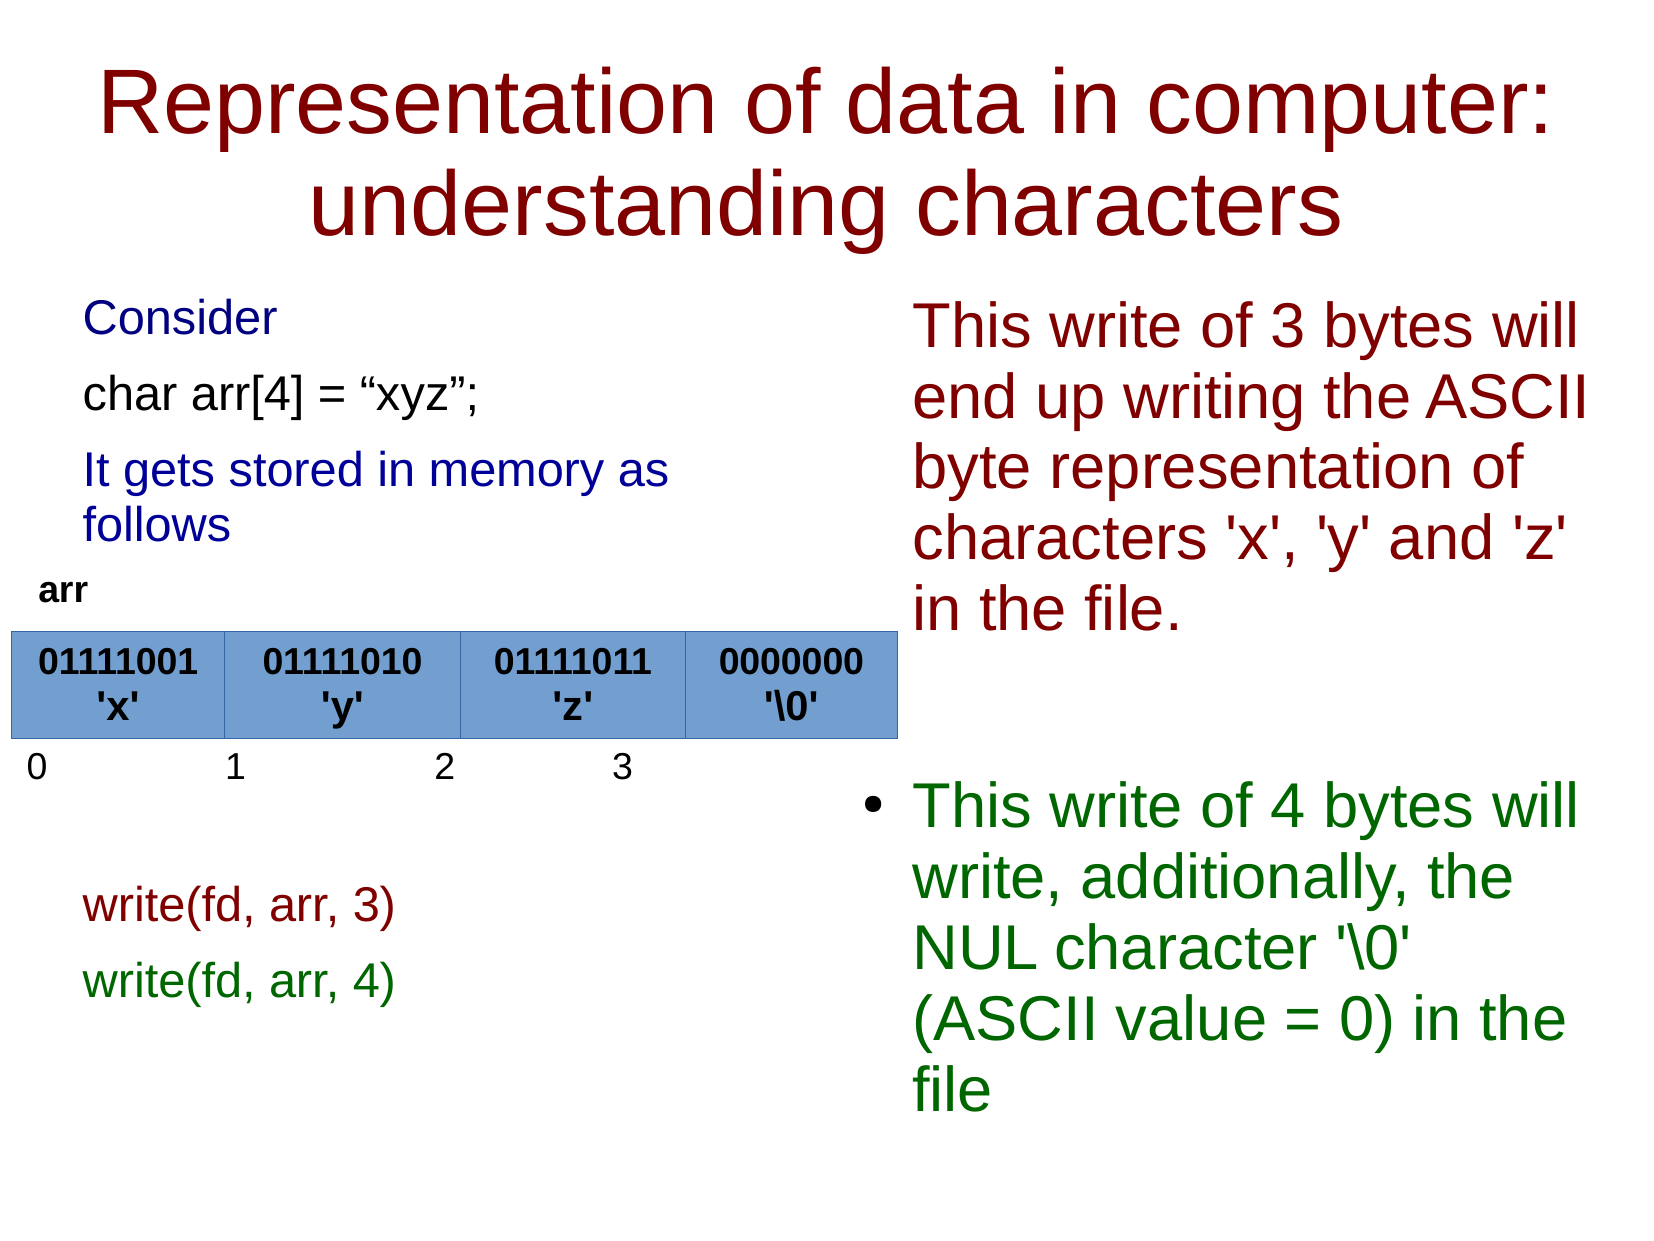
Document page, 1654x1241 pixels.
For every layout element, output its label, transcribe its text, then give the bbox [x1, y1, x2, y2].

text_box 0000000 '\0' [685, 631, 898, 739]
text_box 0 1 2 3 [11, 738, 780, 796]
list Consider char arr[4] = “xyz”; It gets stored in memory as follows write(fd, arr, 3) write(fd, arr, 4) [82, 290, 809, 631]
title Representation of data in computer: understanding characters [82, 49, 1571, 257]
text_box arr [23, 561, 103, 618]
list Consider char arr[4] = “xyz”; It gets stored in memory as follows write(fd, arr, 3) write(fd, arr, 4) [82, 739, 809, 1010]
text_box 01111001 'x' [11, 631, 225, 738]
text_box 01111010 'y' [225, 631, 460, 738]
text_box 01111011 'z' [460, 631, 685, 738]
list This write of 3 bytes will end up writing the ASCII byte representation of characters 'x', 'y' and 'z' in the file. This write of 4 bytes will write, additionally, the NUL character '\0' (ASCII value = 0) in the file [845, 290, 1595, 1182]
